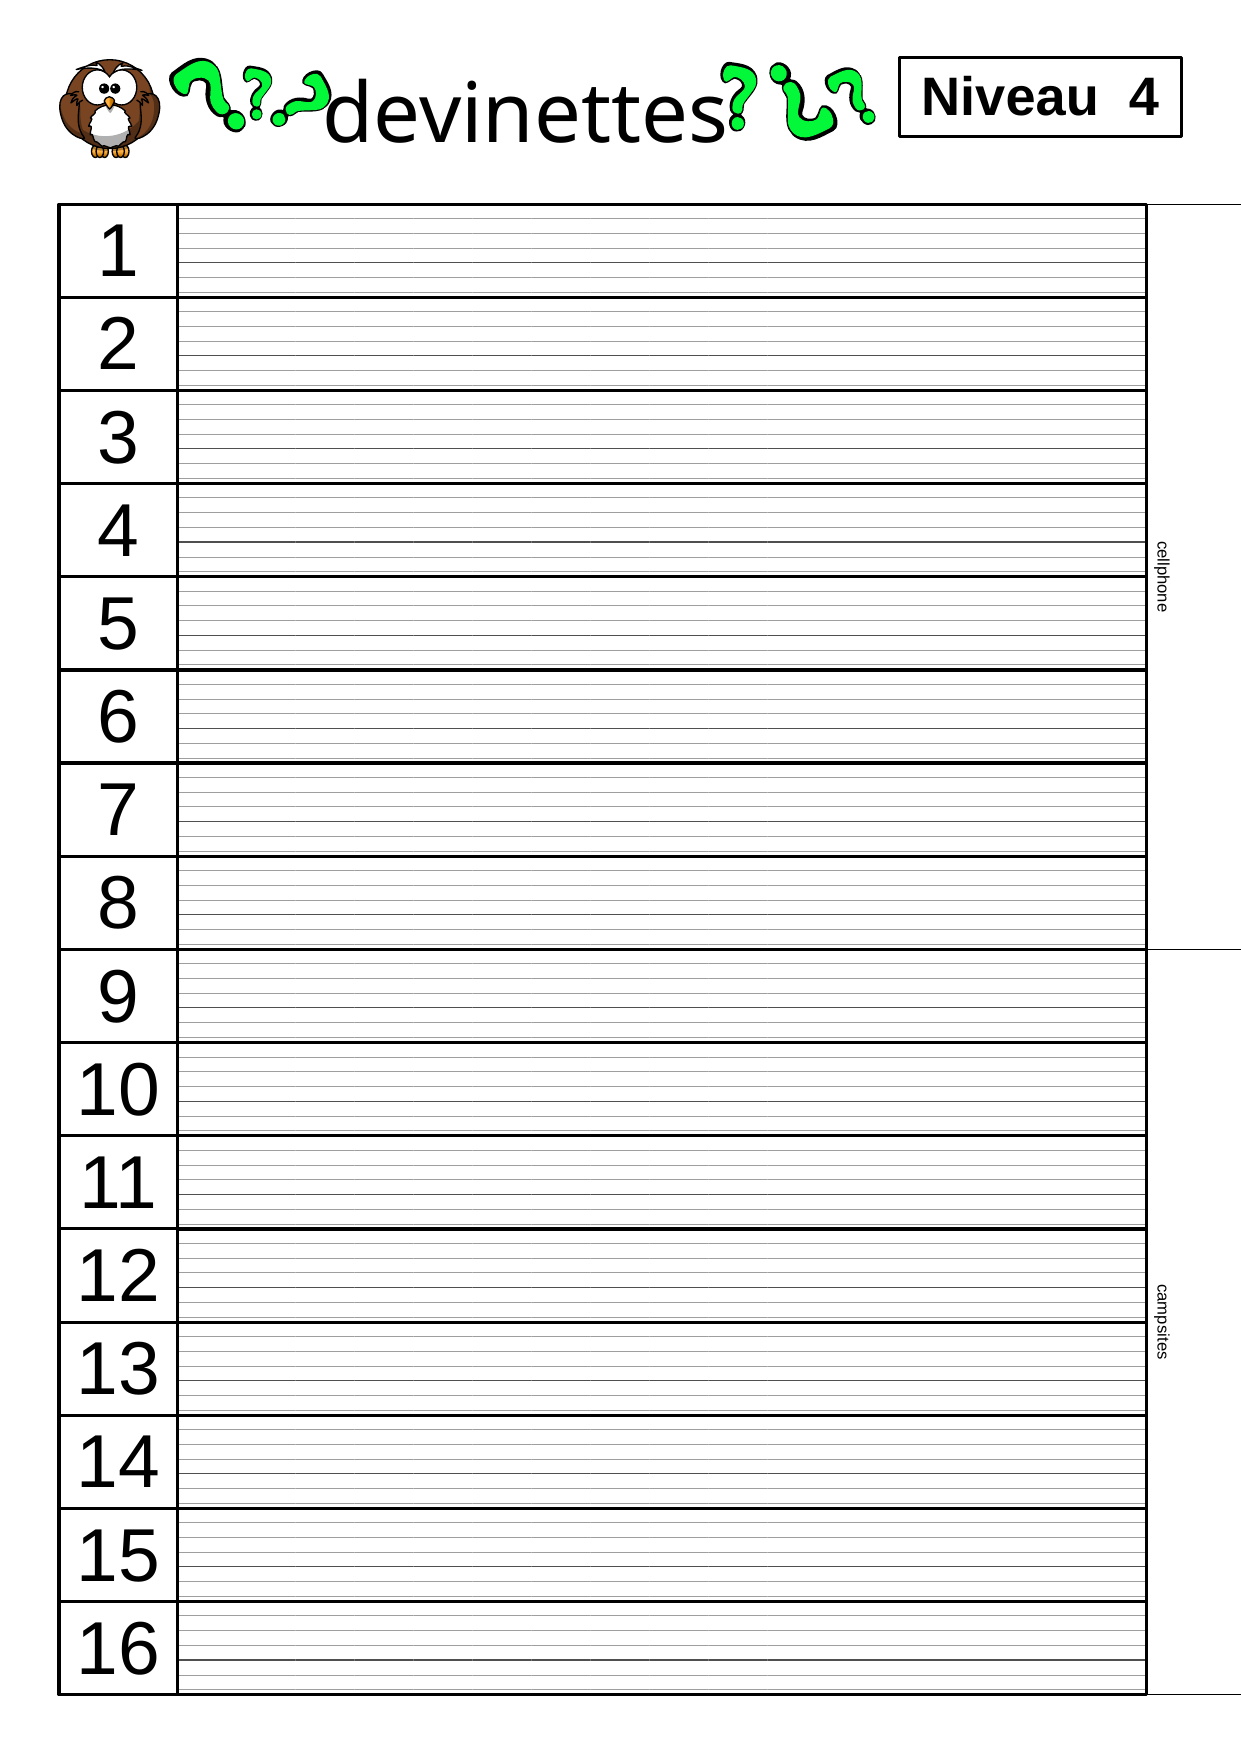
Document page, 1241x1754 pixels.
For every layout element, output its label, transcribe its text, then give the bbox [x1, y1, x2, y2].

text_box [177, 1228, 1146, 1321]
text_box campsites [1146, 949, 1241, 1695]
text_box cellphone [1146, 204, 1241, 949]
text_box [177, 1042, 1146, 1134]
picture [59, 59, 161, 159]
picture [163, 46, 341, 145]
text_box [177, 856, 1147, 948]
text_box 4 [59, 483, 176, 575]
text_box 15 [59, 1508, 176, 1600]
text_box 2 [59, 297, 176, 389]
text_box 1 [59, 204, 178, 296]
text_box 8 [59, 856, 176, 948]
text_box [177, 763, 1147, 855]
text_box [179, 204, 1146, 296]
text_box [177, 390, 1147, 482]
text_box 13 [59, 1322, 176, 1414]
text_box 14 [59, 1415, 176, 1507]
text_box 10 [59, 1042, 176, 1134]
text_box 3 [59, 390, 176, 482]
text_box 12 [59, 1228, 176, 1321]
text_box 11 [59, 1135, 176, 1227]
text_box [177, 1415, 1146, 1507]
text_box 9 [59, 949, 176, 1041]
text_box [177, 1135, 1146, 1227]
text_box 16 [59, 1601, 176, 1695]
text_box Niveau 4 [899, 57, 1182, 137]
text_box 7 [59, 763, 176, 855]
text_box [177, 949, 1146, 1041]
text_box [177, 669, 1147, 761]
text_box 5 [59, 576, 176, 668]
text_box [177, 576, 1147, 668]
text_box [177, 1601, 1146, 1695]
picture [820, 59, 889, 134]
text_box [177, 297, 1147, 389]
text_box [177, 1322, 1146, 1414]
text_box 6 [59, 669, 176, 761]
text_box [177, 1508, 1146, 1600]
picture [720, 51, 844, 152]
text_box [177, 483, 1147, 575]
text_box devinettes [0, 46, 1087, 159]
